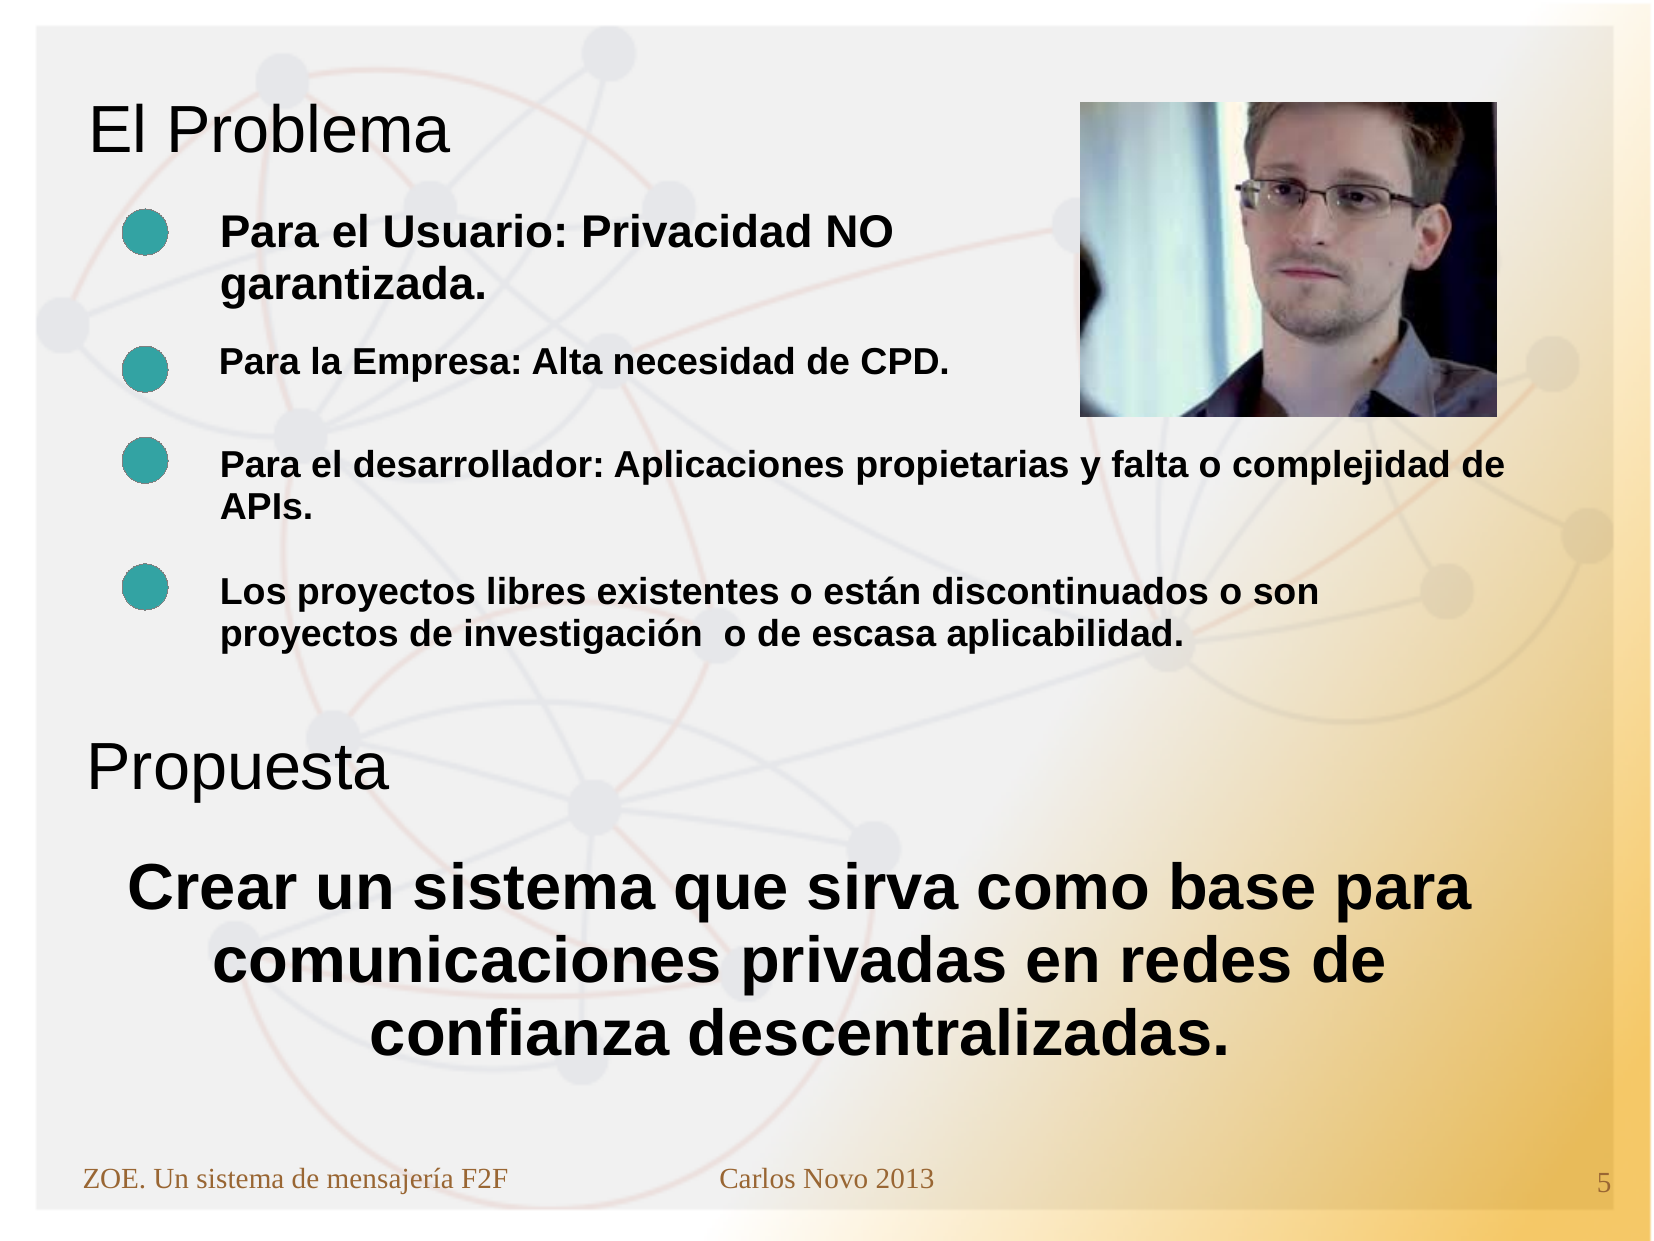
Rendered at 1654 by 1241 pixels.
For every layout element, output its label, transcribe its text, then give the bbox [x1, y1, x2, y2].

text_box Para el desarrollador: Aplicaciones propietarias y falta o complejidad de APIs. [205, 436, 1528, 538]
text_box [122, 437, 169, 484]
text_box Propuesta [86, 720, 1542, 814]
text_box Crear un sistema que sirva como base para comunicaciones privadas en redes de confianza descentralizadas. [73, 830, 1528, 1089]
text_box Para el Usuario: Privacidad NO garantizada. [205, 199, 1080, 320]
text_box Los proyectos libres existentes o están discontinuados o son proyectos de investigación o de escasa aplicabilidad. [205, 562, 1528, 664]
picture [0, 0, 1654, 1241]
text_box [122, 346, 169, 393]
text_box Para la Empresa: Alta necesidad de CPD. [204, 332, 1039, 392]
text_box [122, 208, 169, 256]
text_box [122, 563, 169, 611]
text_box El Problema [88, 82, 579, 176]
